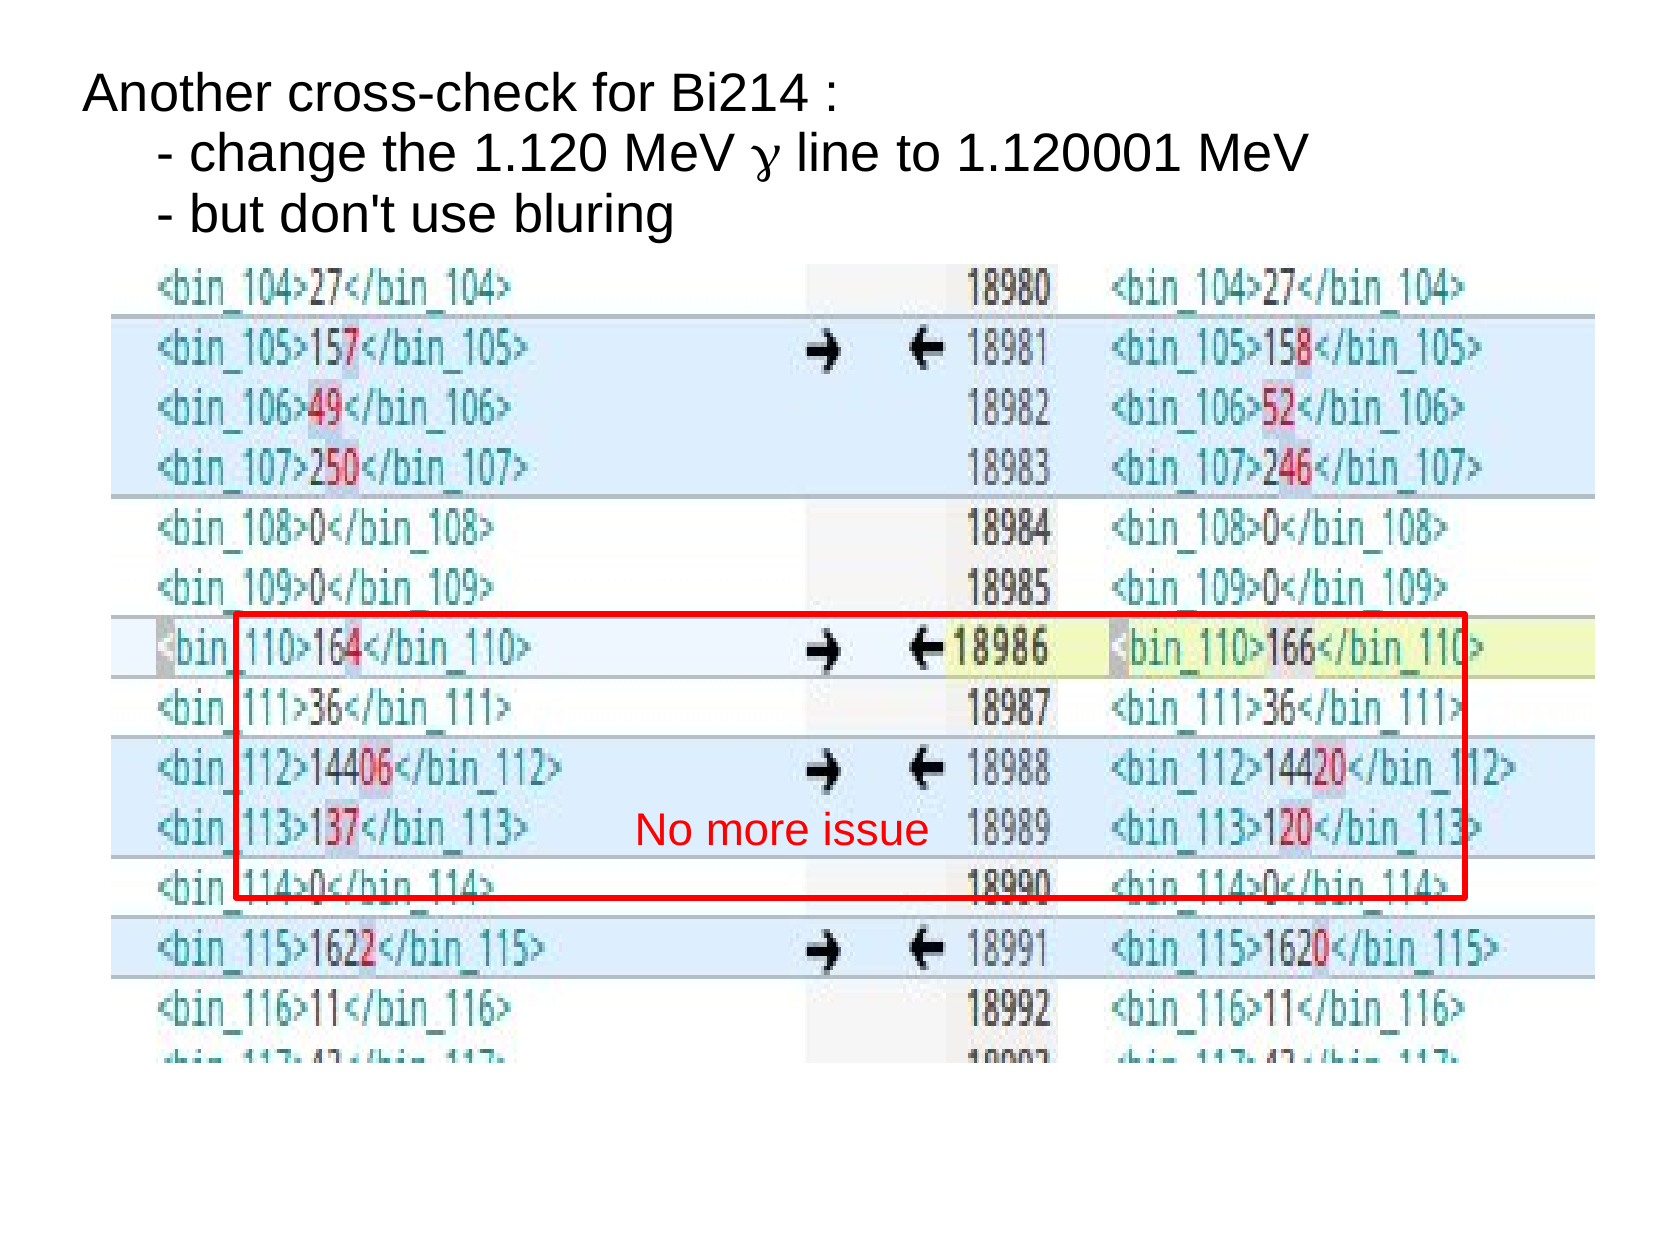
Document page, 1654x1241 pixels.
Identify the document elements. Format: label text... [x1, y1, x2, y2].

title Another cross-check for Bi214 : - change the 1.120 MeV g line to 1.120001 MeV - but don't use bluring [82, 49, 1571, 257]
picture [111, 264, 1595, 1063]
text_box No more issue [619, 796, 945, 863]
